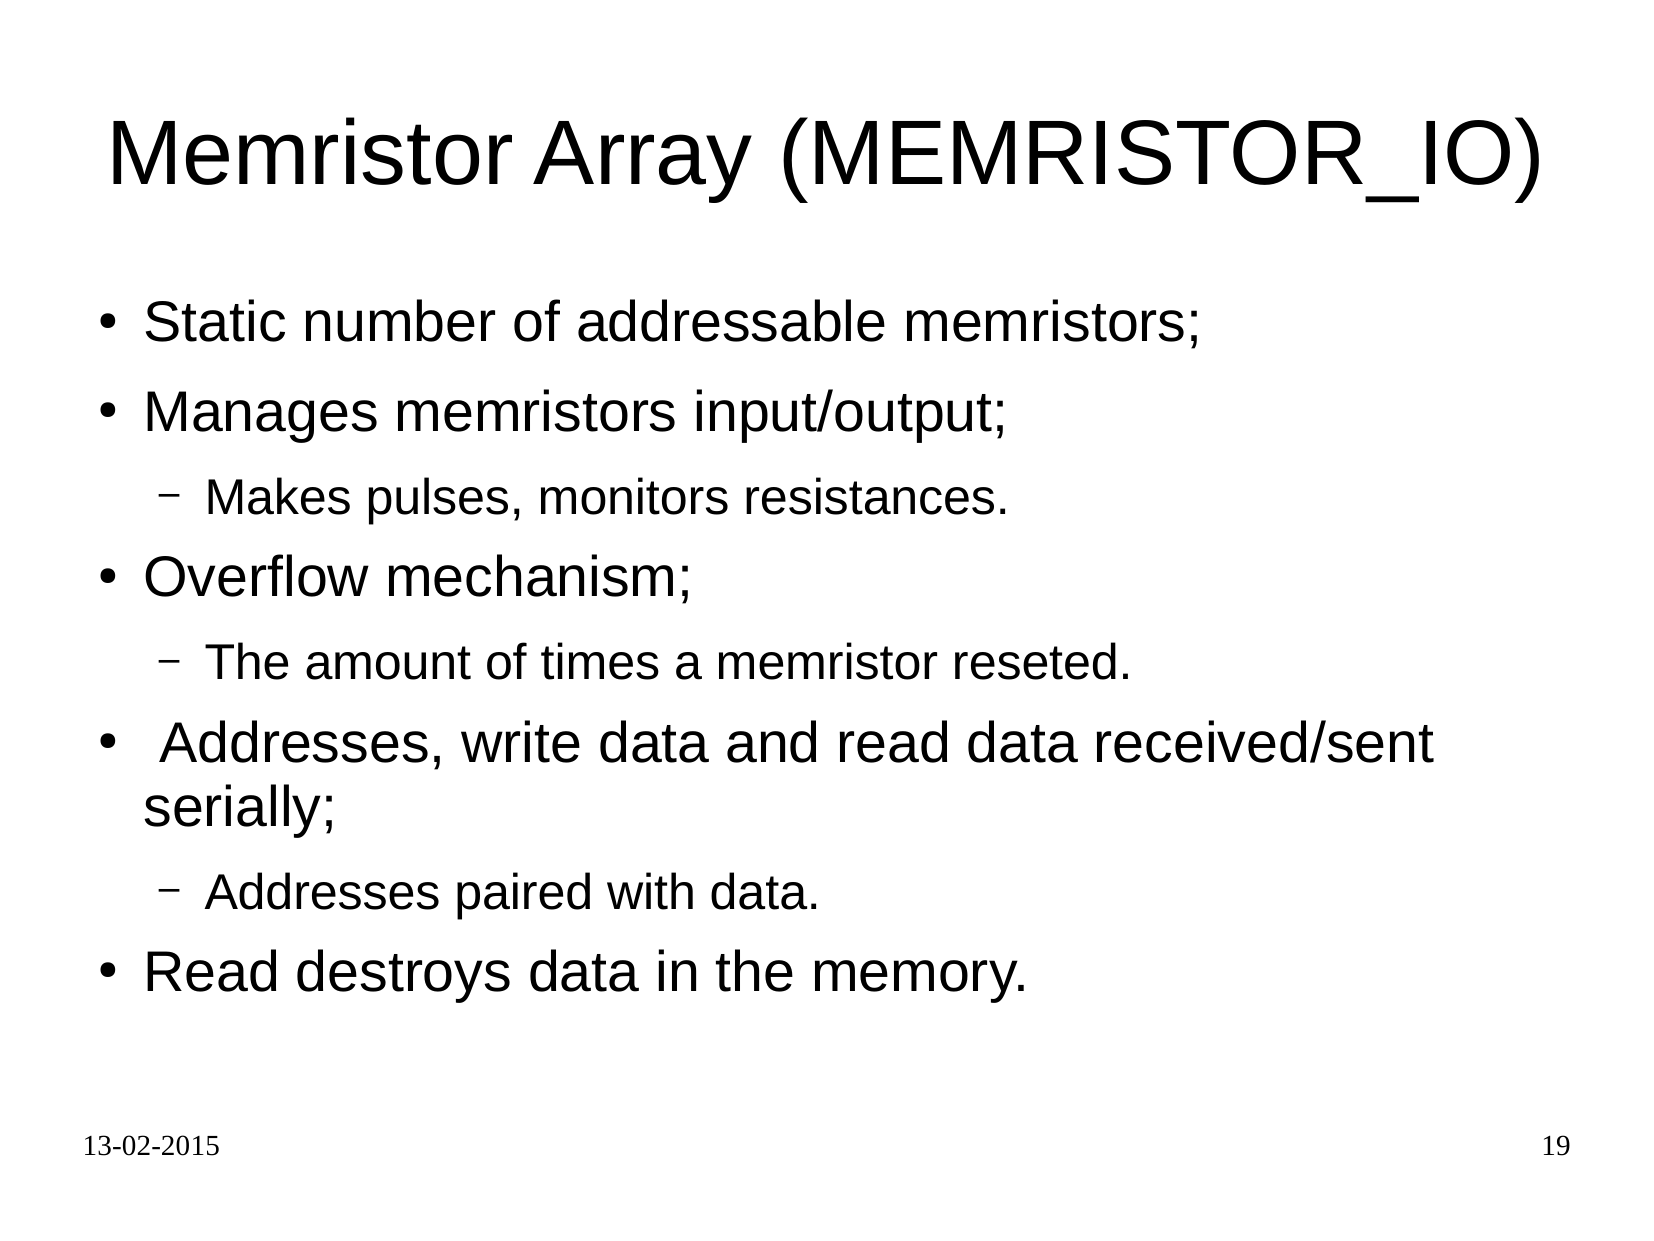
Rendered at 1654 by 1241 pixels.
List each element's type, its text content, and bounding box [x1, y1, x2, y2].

list Static number of addressable memristors; Manages memristors input/output; Makes pulses, monitors resistances. Overflow mechanism; The amount of times a memristor reseted. Addresses, write data and read data received/sent serially; Addresses paired with data. Read destroys data in the memory. [82, 290, 1571, 1010]
title Memristor Array (MEMRISTOR_IO) [82, 49, 1571, 257]
